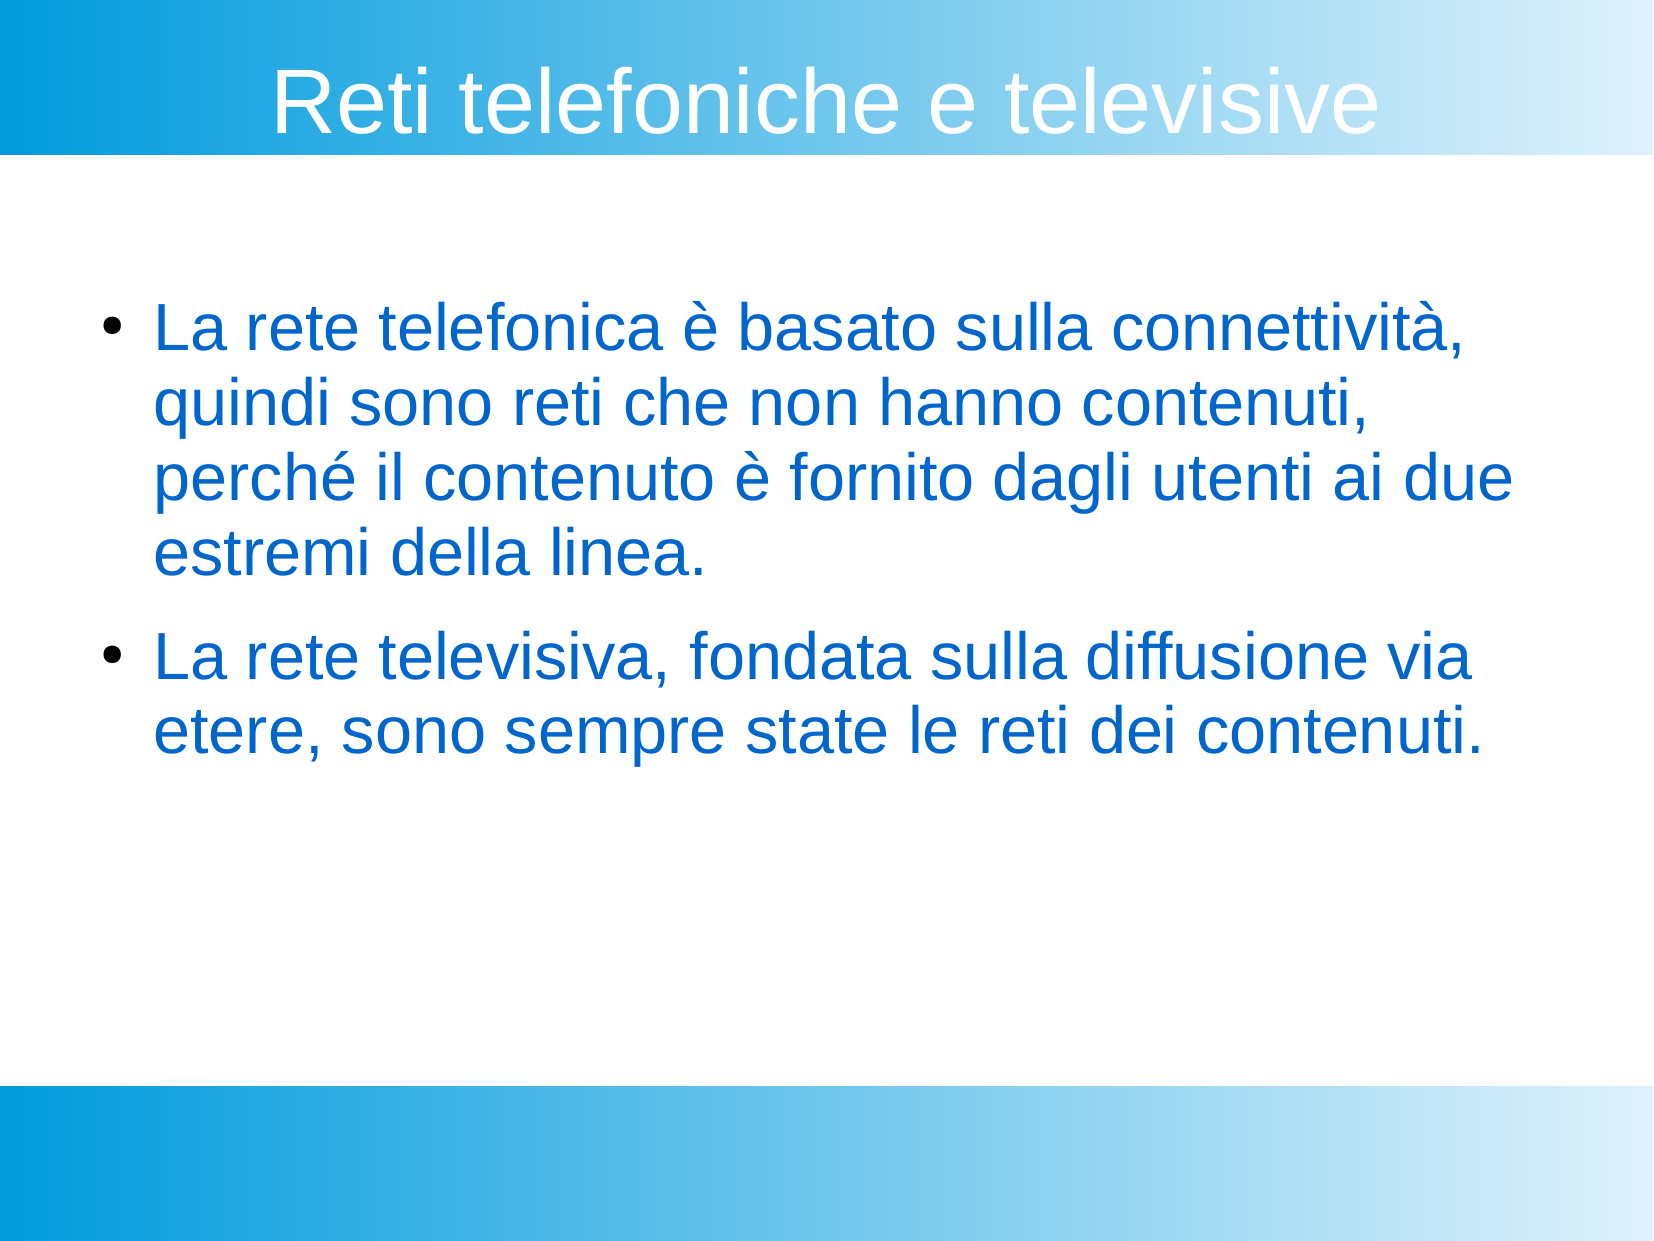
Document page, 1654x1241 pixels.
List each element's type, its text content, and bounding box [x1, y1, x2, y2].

list La rete telefonica è basato sulla connettività, quindi sono reti che non hanno contenuti, perché il contenuto è fornito dagli utenti ai due estremi della linea. La rete televisiva, fondata sulla diffusione via etere, sono sempre state le reti dei contenuti. [82, 290, 1571, 1010]
title Reti telefoniche e televisive [82, 49, 1571, 155]
